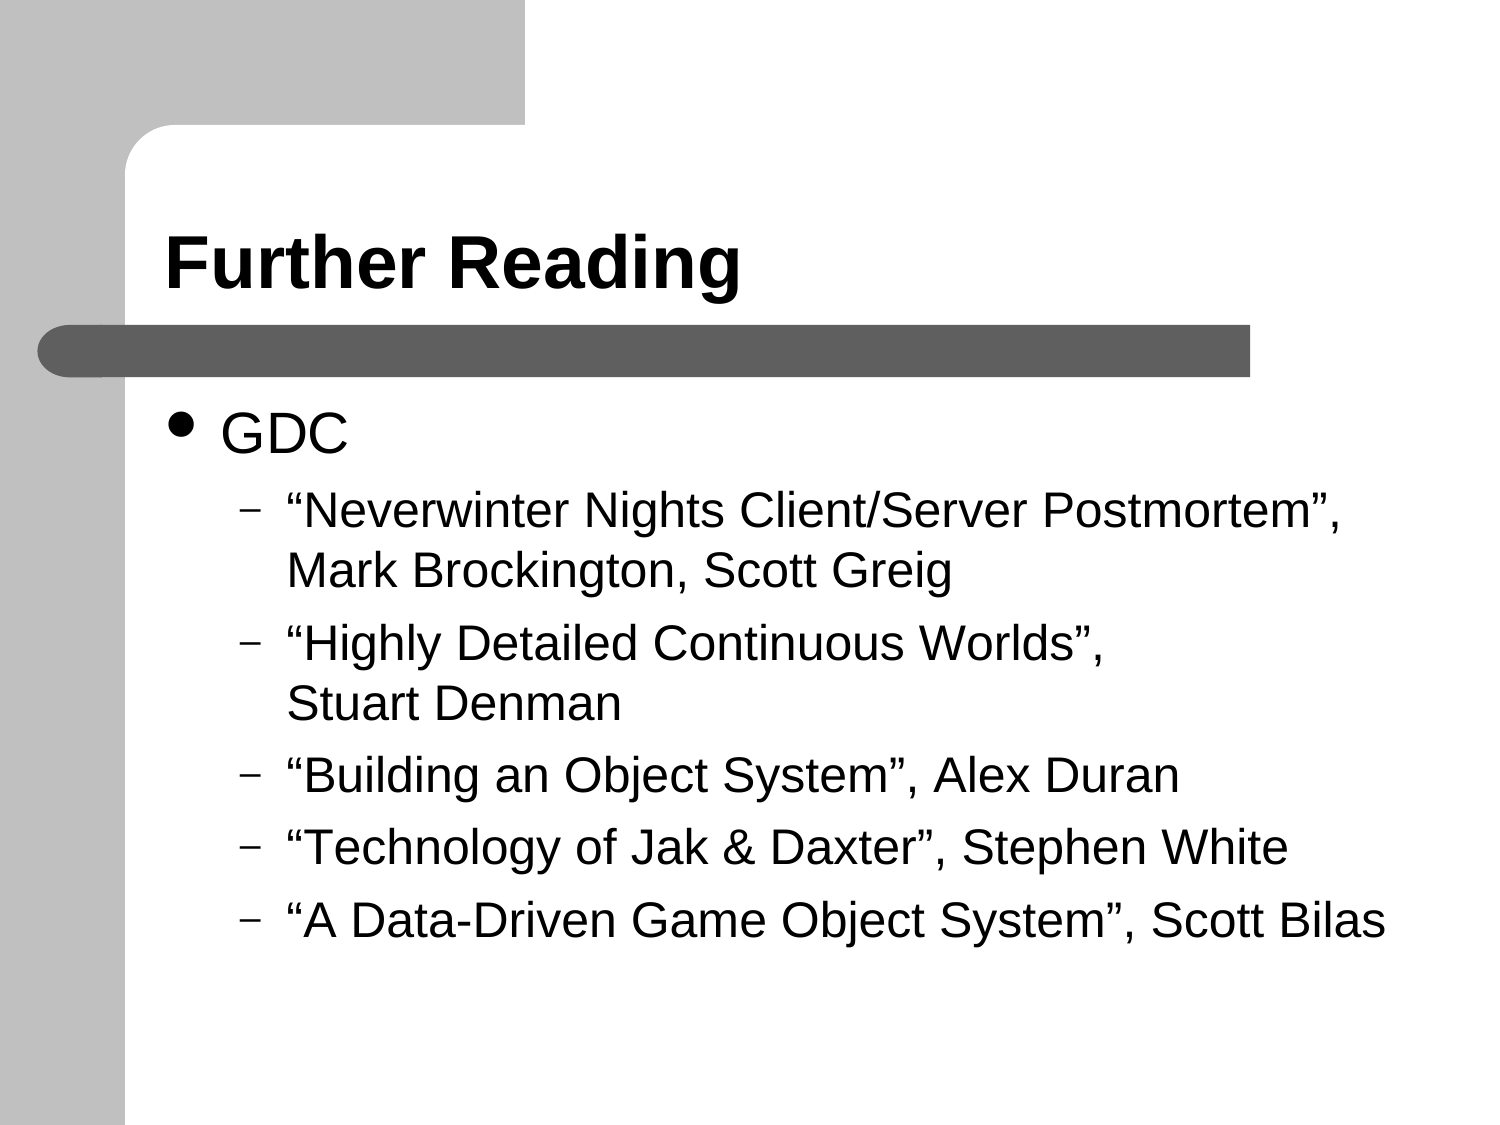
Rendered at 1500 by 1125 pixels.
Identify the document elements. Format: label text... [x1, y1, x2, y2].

list GDC “Neverwinter Nights Client/Server Postmortem”, Mark Brockington, Scott Greig “Highly Detailed Continuous Worlds”, Stuart Denman “Building an Object System”, Alex Duran “Technology of Jak & Daxter”, Stephen White “A Data-Driven Game Object System”, Scott Bilas [149, 387, 1463, 1000]
title Further Reading [149, 124, 1463, 313]
